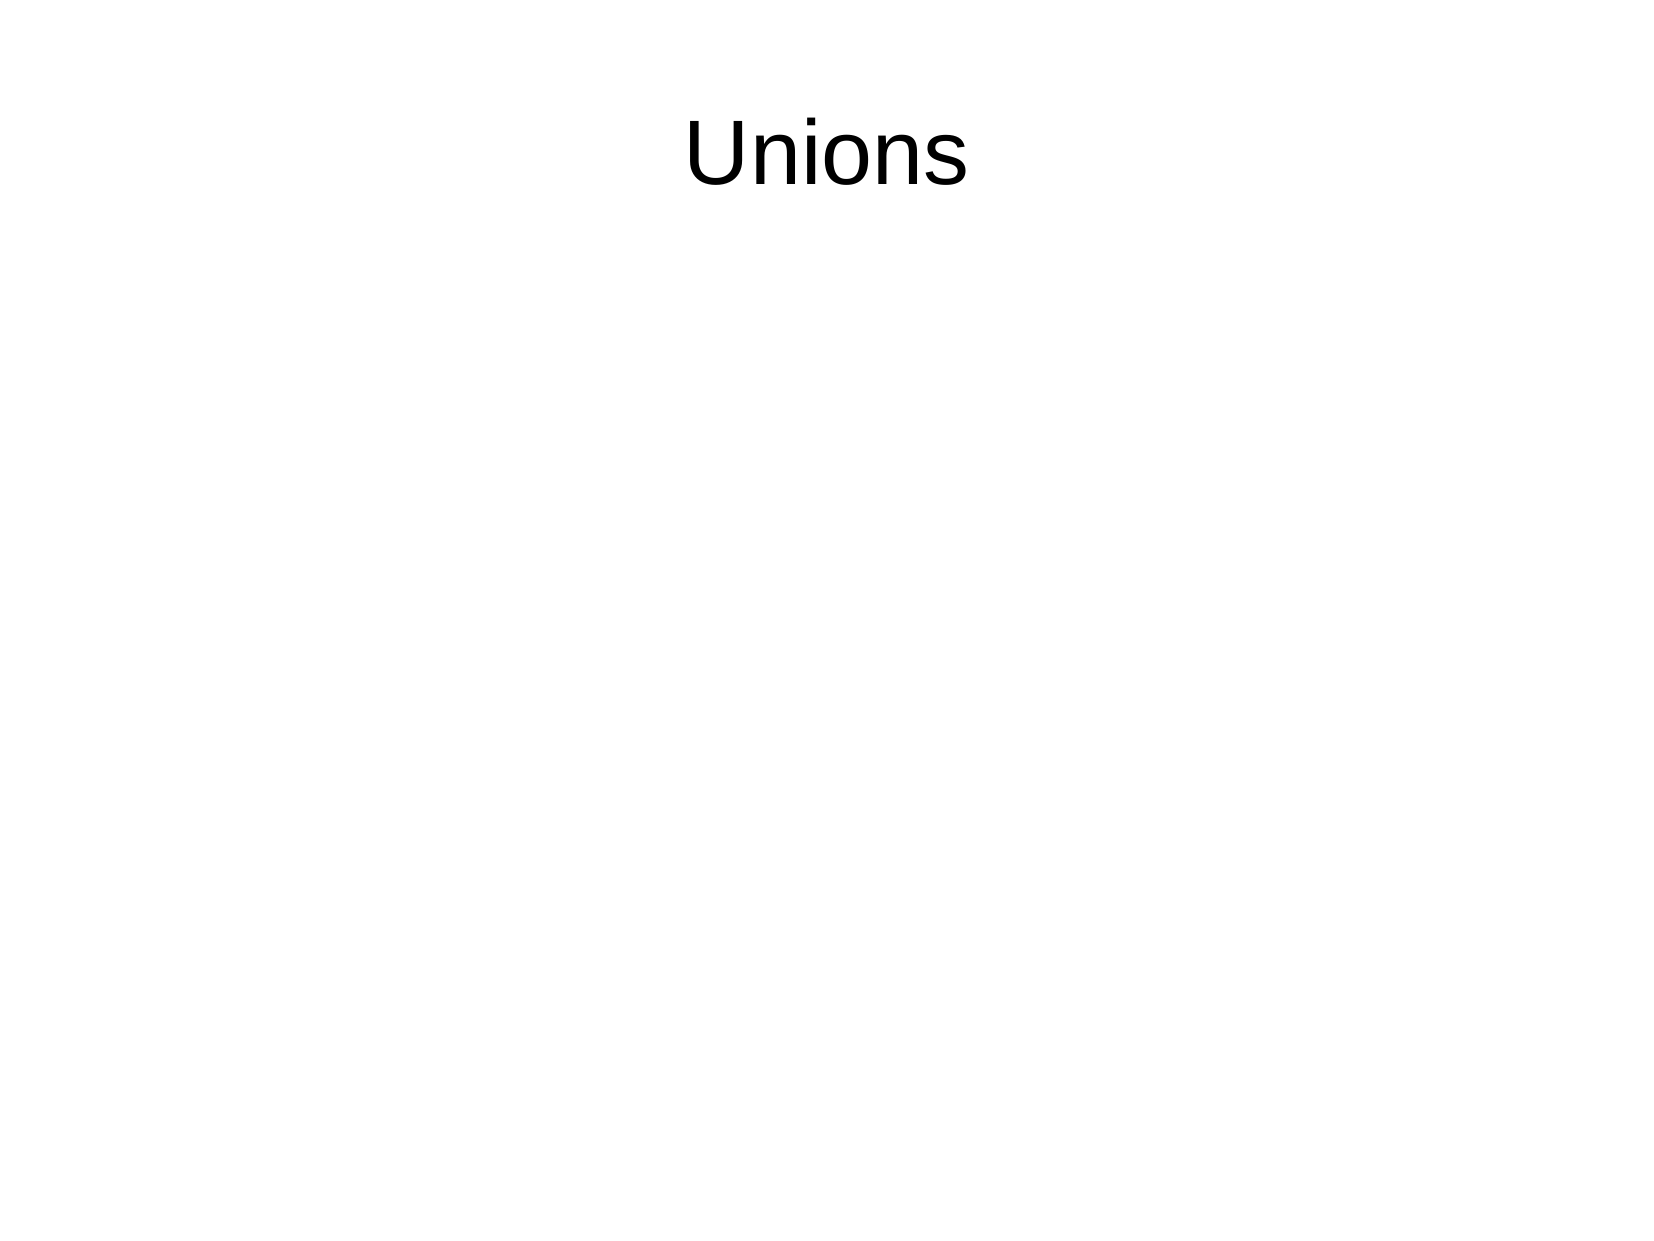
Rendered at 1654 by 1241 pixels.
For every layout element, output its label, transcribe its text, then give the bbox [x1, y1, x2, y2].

title Unions [82, 49, 1571, 257]
